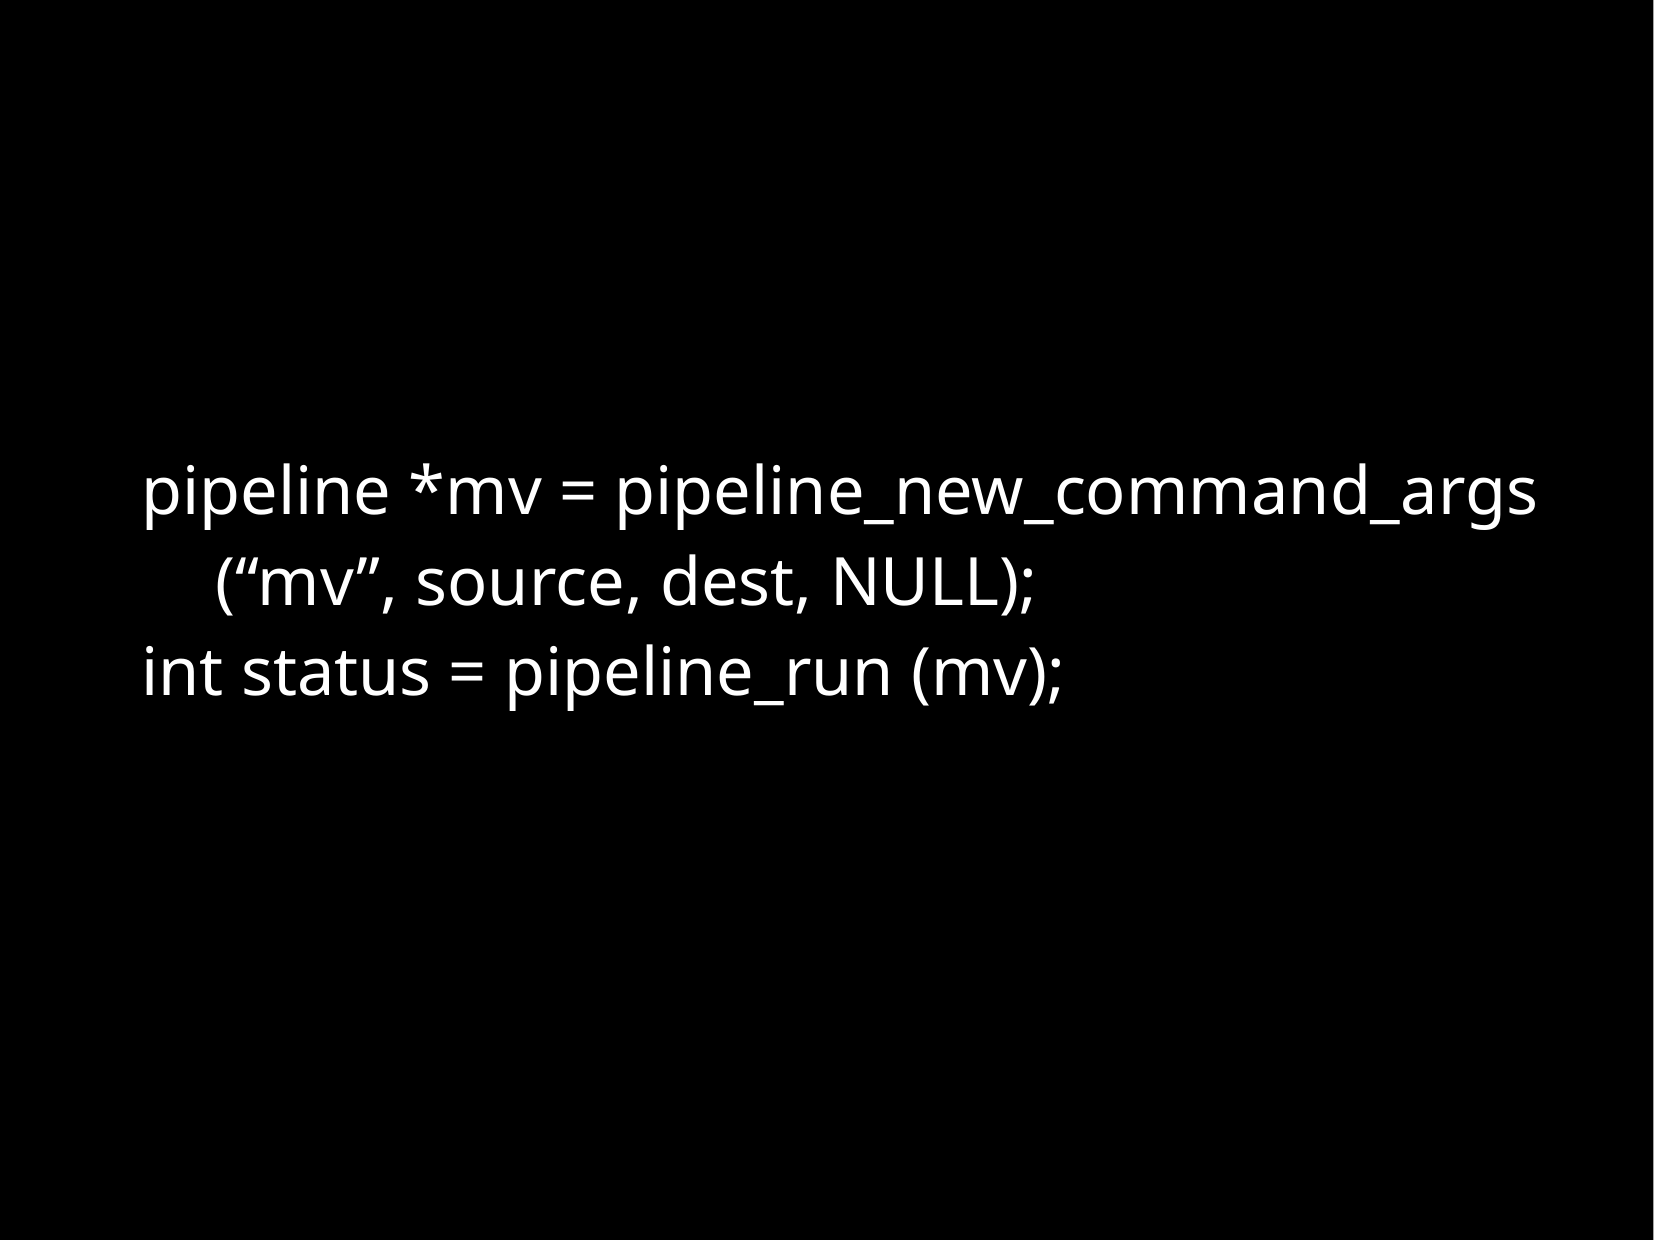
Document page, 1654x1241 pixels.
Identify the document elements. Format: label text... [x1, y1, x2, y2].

subtitle pipeline *mv = pipeline_new_command_args (“mv”, source, dest, NULL); int status = pipeline_run (mv); [82, 56, 1571, 1102]
